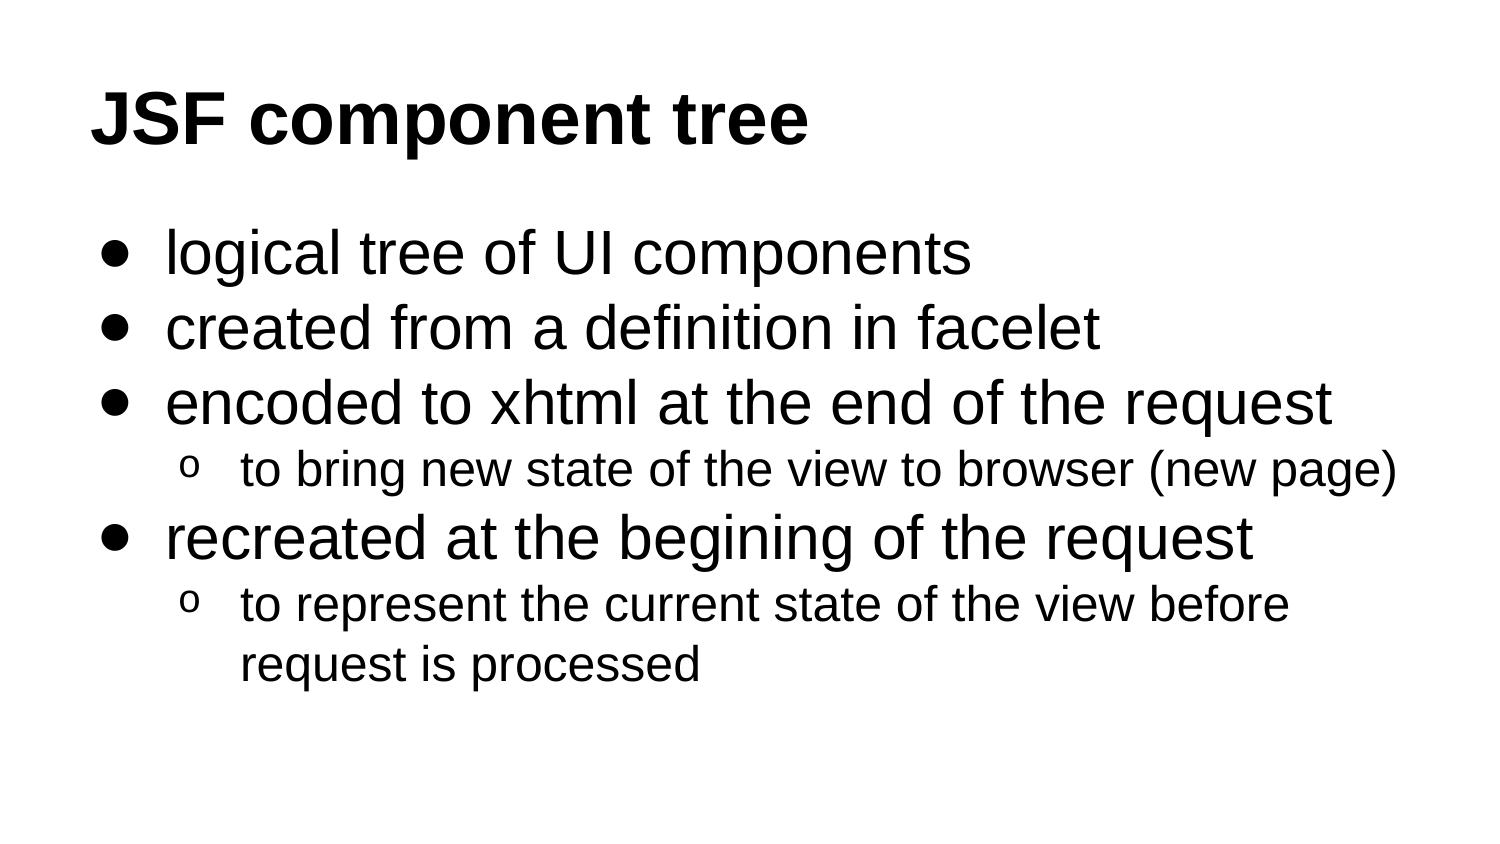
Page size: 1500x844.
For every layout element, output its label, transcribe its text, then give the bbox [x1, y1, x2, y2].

title JSF component tree [75, 33, 1425, 175]
list logical tree of UI components created from a definition in facelet encoded to xhtml at the end of the request to bring new state of the view to browser (new page) recreated at the begining of the request to represent the current state of the view before request is processed [75, 196, 1425, 808]
